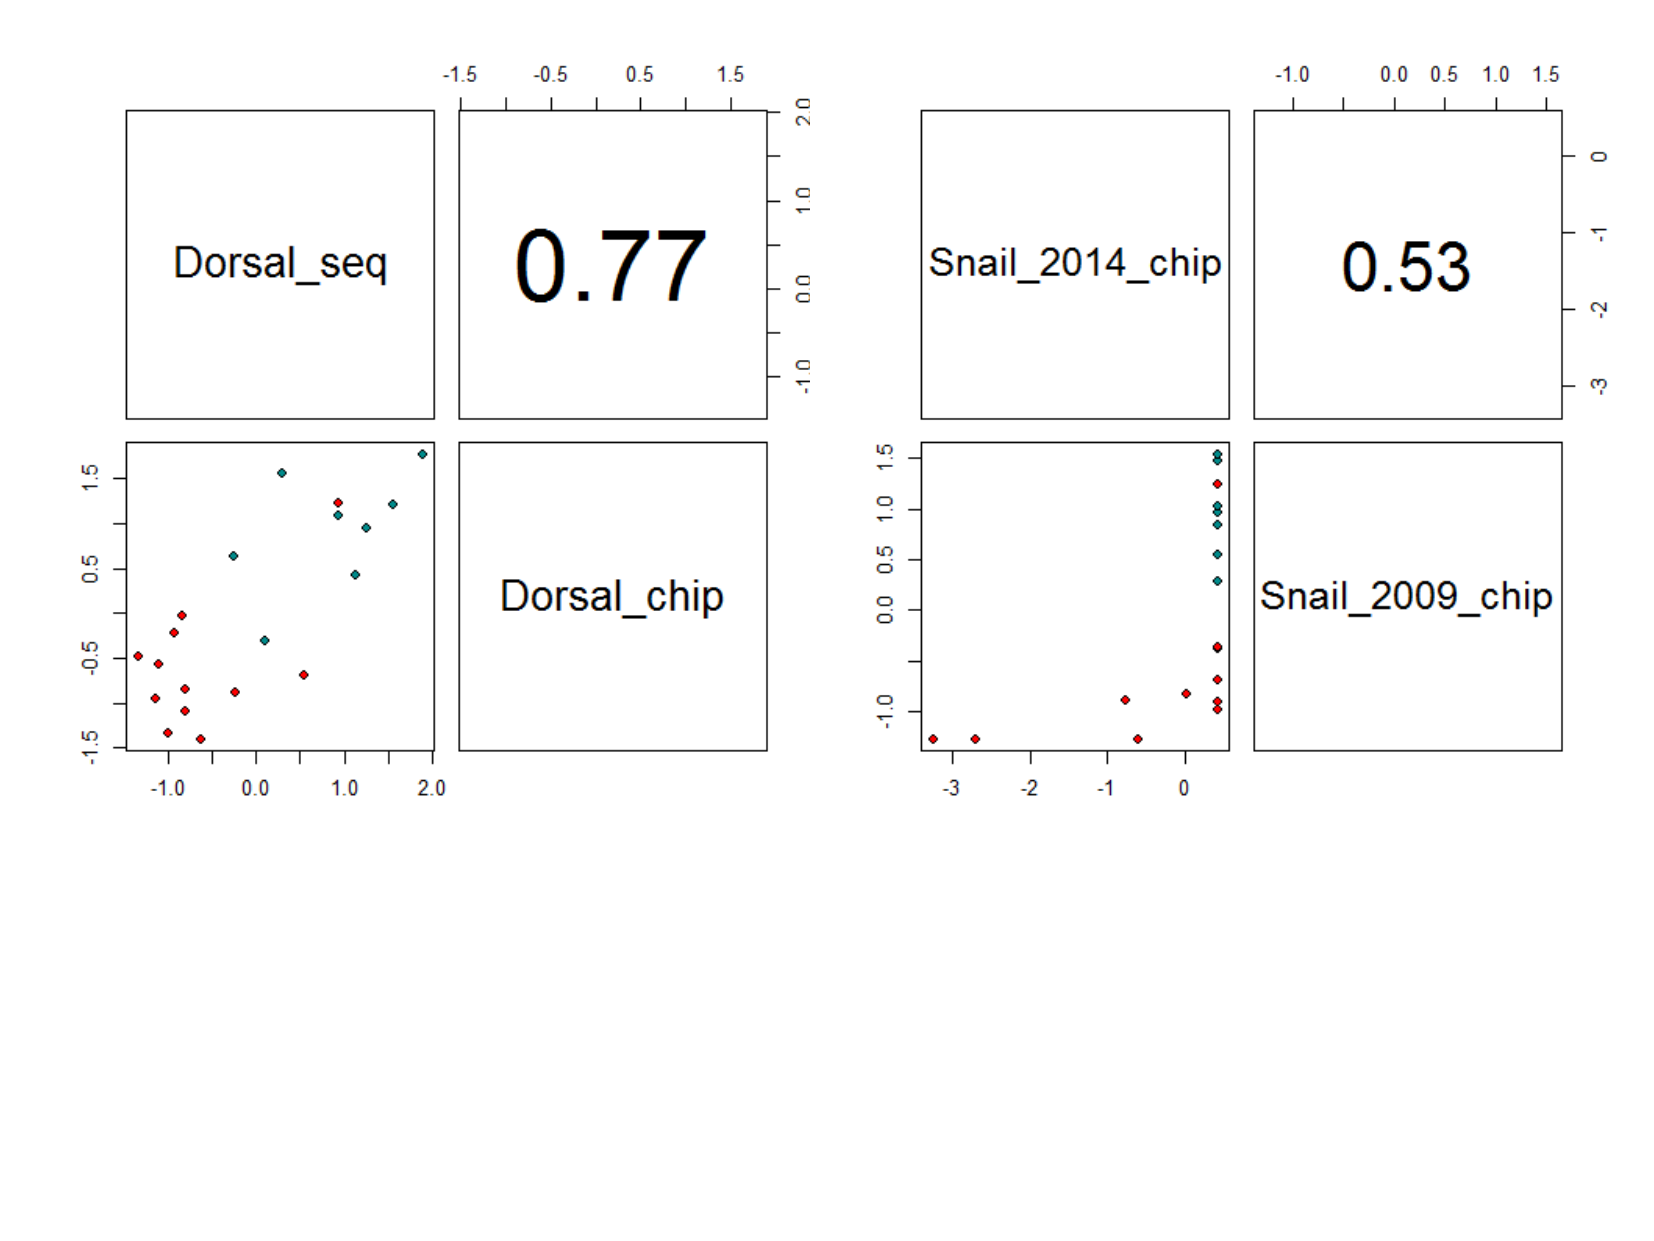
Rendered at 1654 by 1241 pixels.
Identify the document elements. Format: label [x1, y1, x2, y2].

picture [15, 0, 1654, 863]
